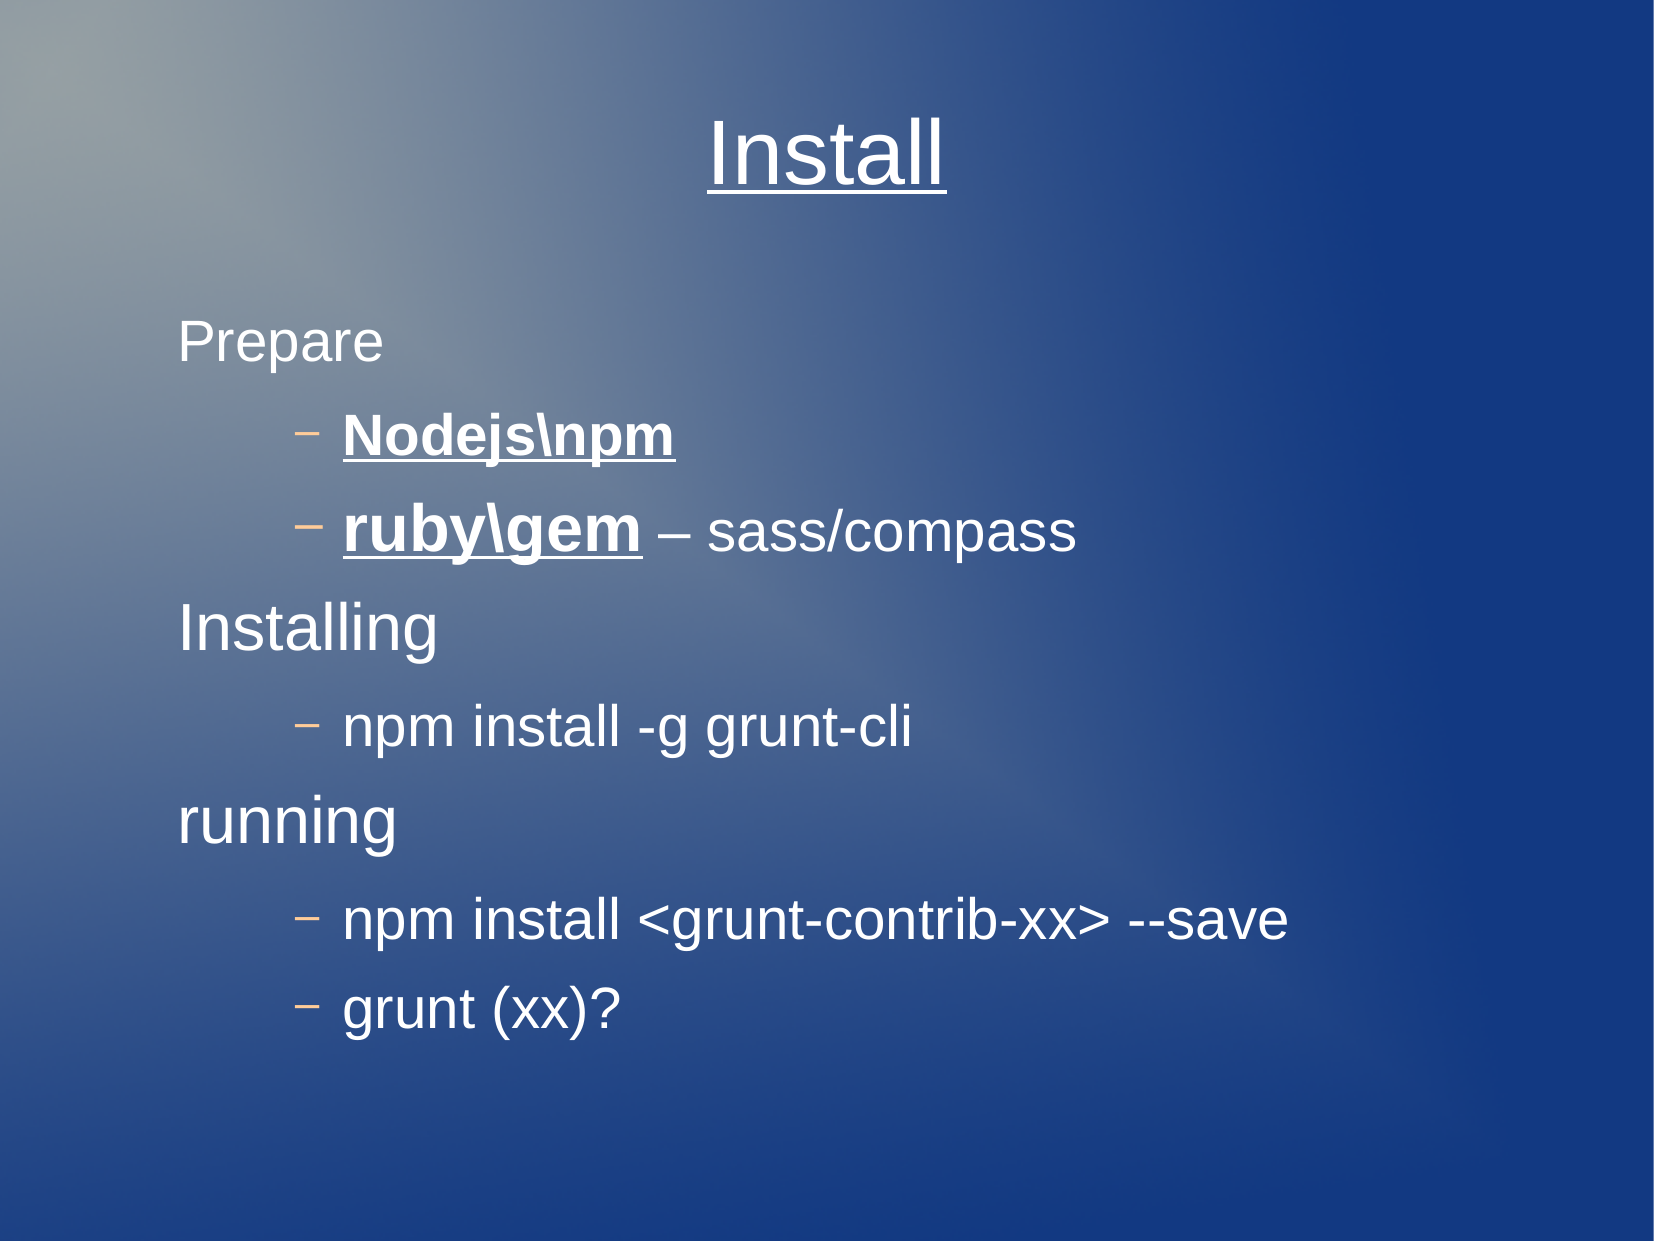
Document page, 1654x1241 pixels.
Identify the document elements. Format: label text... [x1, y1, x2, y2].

list Prepare Nodejs\npm ruby\gem – sass/compass Installing npm install -g grunt-cli running npm install <grunt-contrib-xx> --save grunt (xx)? [106, 308, 1595, 1042]
picture [0, 0, 1654, 1241]
title Install [82, 49, 1571, 257]
